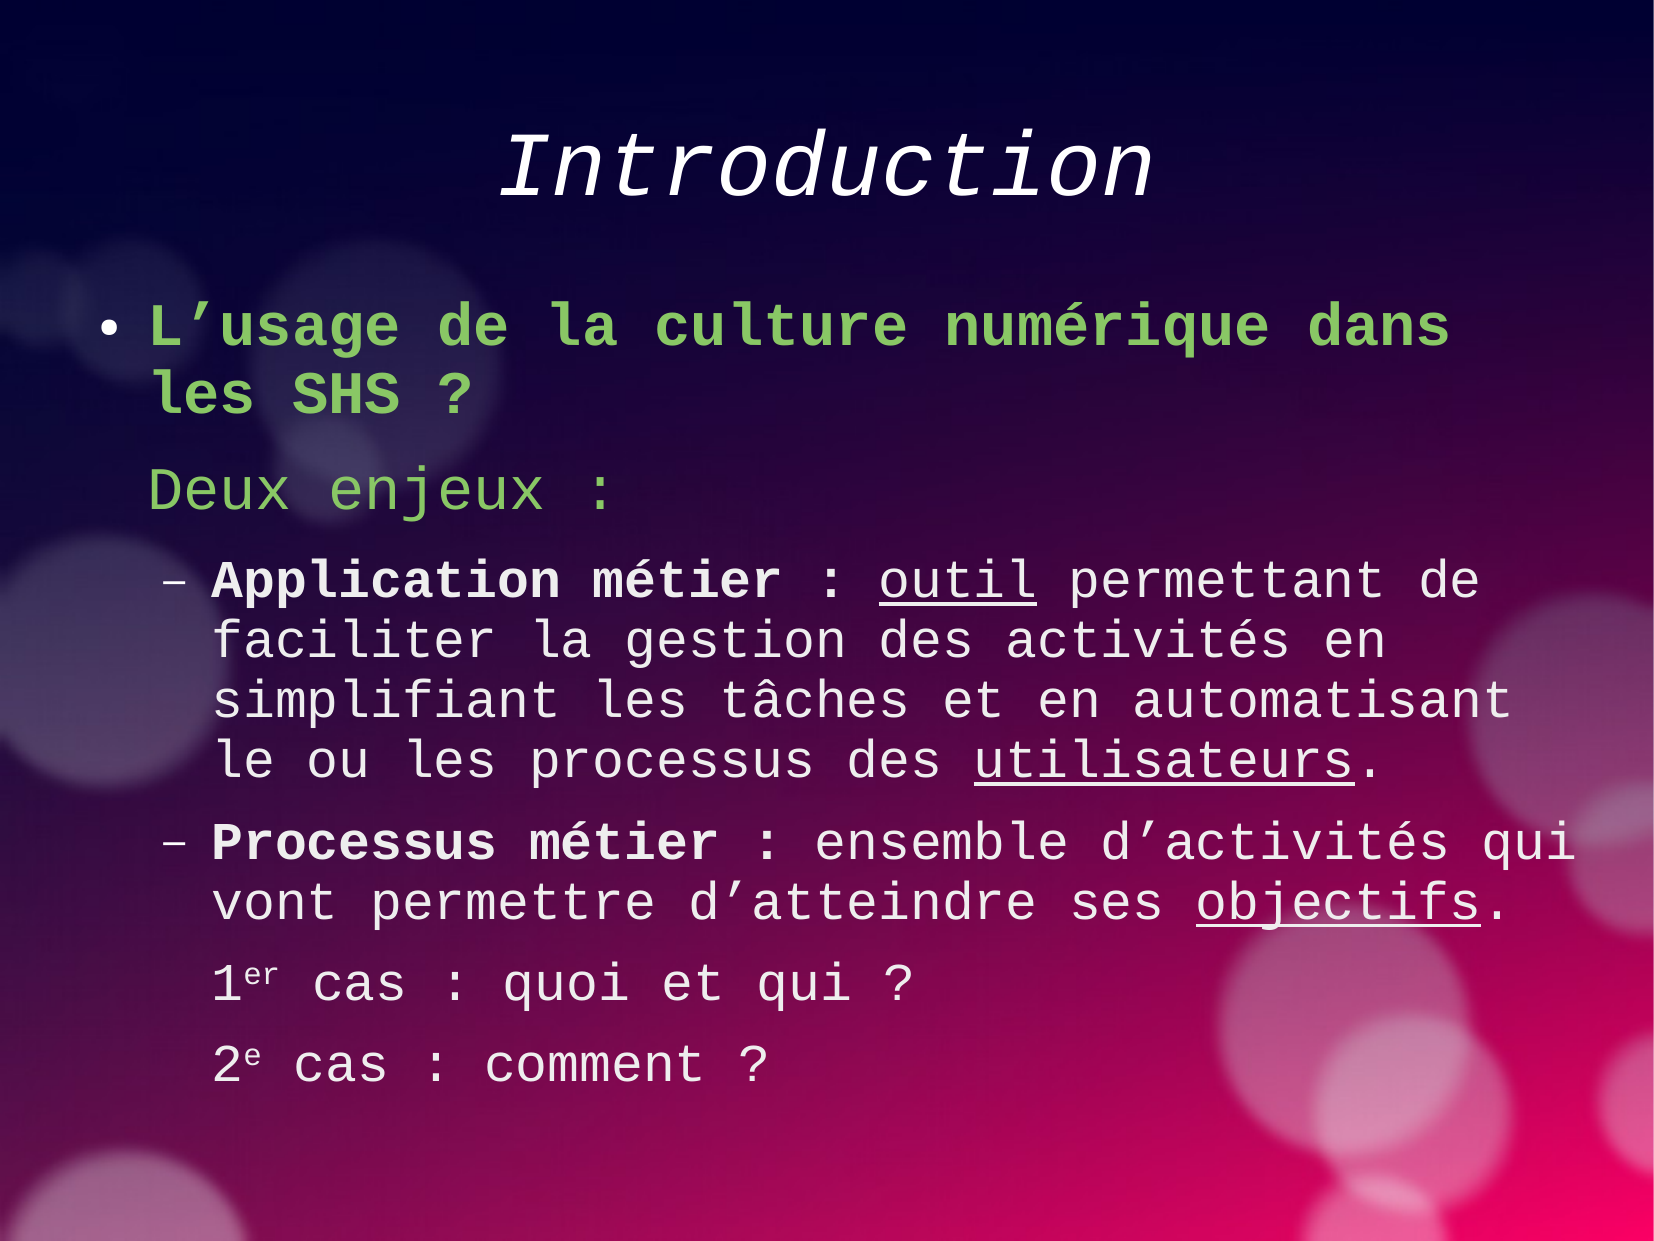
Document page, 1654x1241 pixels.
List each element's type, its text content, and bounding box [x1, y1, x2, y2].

picture [0, 0, 1654, 1241]
list L’usage de la culture numérique dans les SHS ? Deux enjeux : Application métier : outil permettant de faciliter la gestion des activités en simplifiant les tâches et en automatisant le ou les processus des utilisateurs. Processus métier : ensemble d’activités qui vont permettre d’atteindre ses objectifs. 1er cas : quoi et qui ? 2e cas : comment ? [82, 295, 1595, 1146]
title Introduction [82, 66, 1571, 275]
